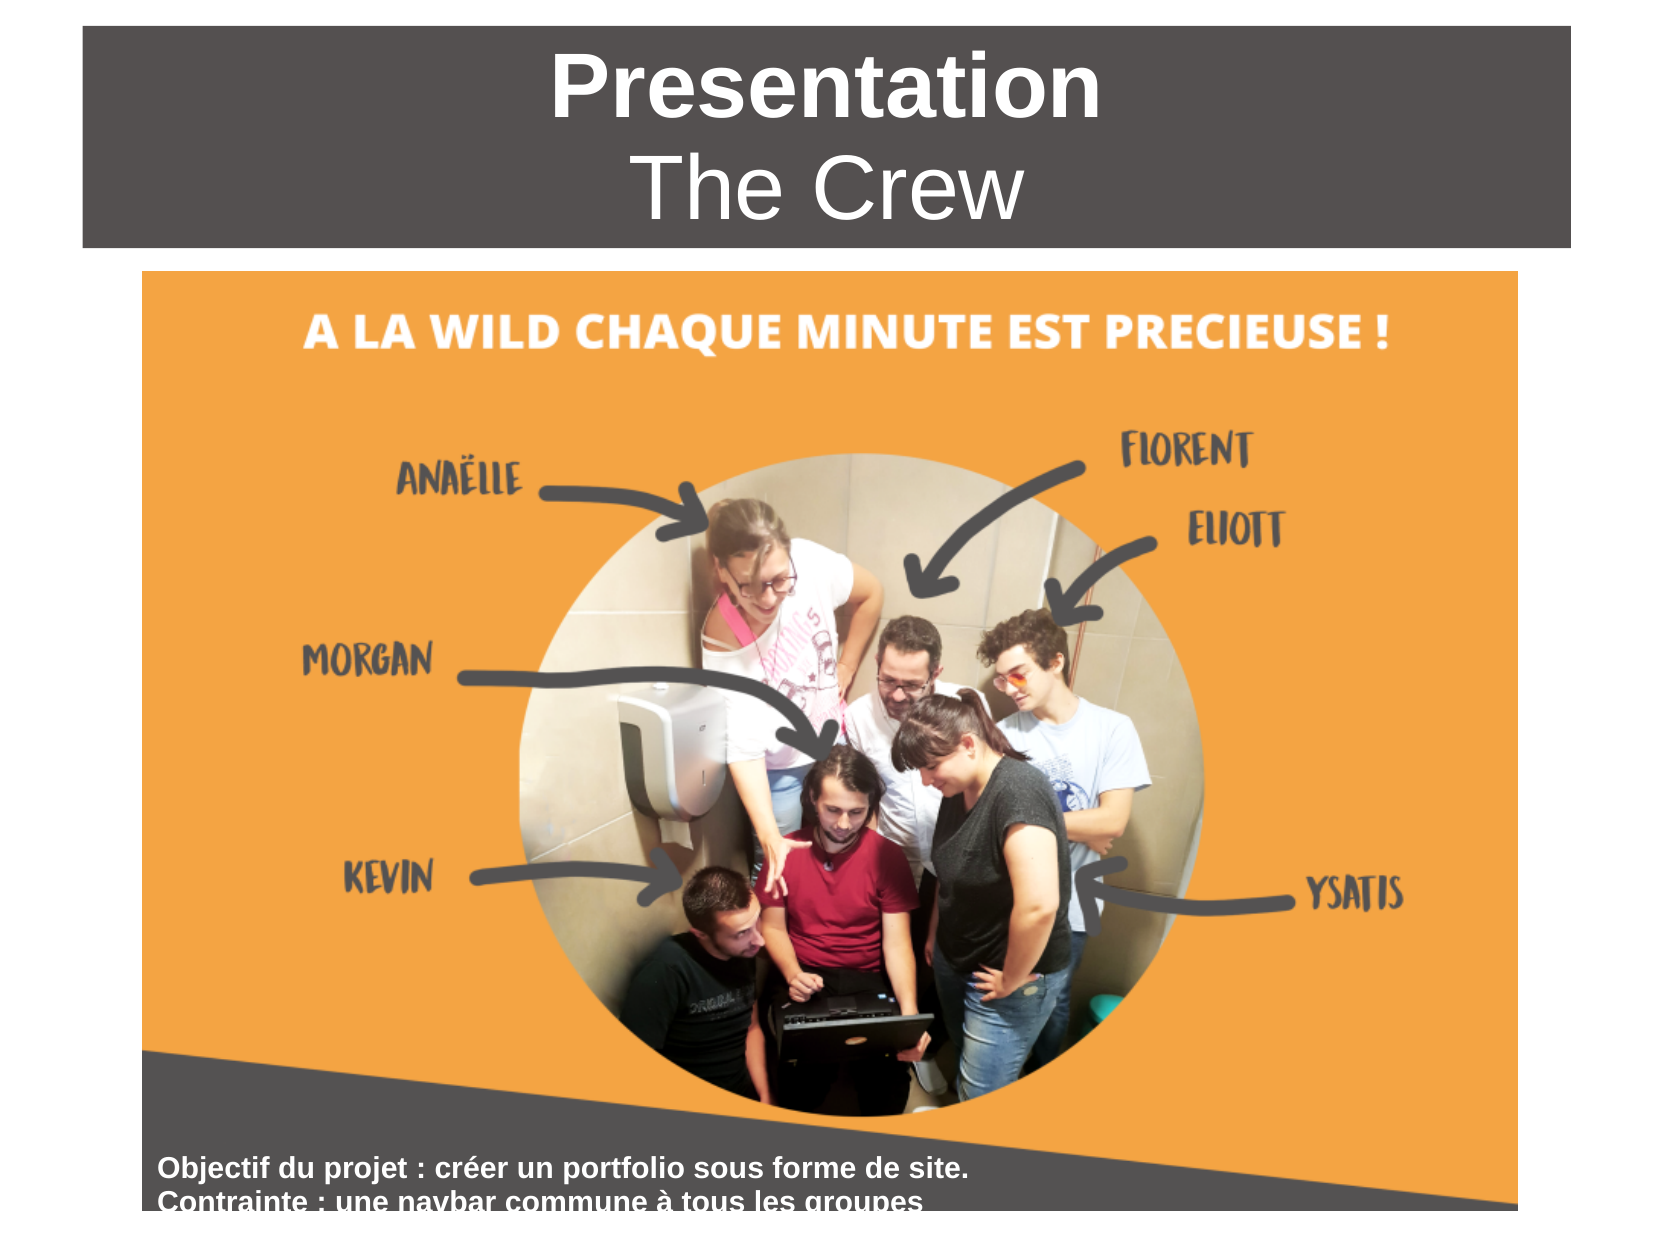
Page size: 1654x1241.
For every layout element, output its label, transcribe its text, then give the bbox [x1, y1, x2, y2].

title Presentation The Crew [82, 25, 1571, 249]
picture [142, 271, 1518, 1211]
text_box Objectif du projet : créer un portfolio sous forme de site. Contrainte : une navbar commune à tous les groupes [142, 1143, 992, 1221]
